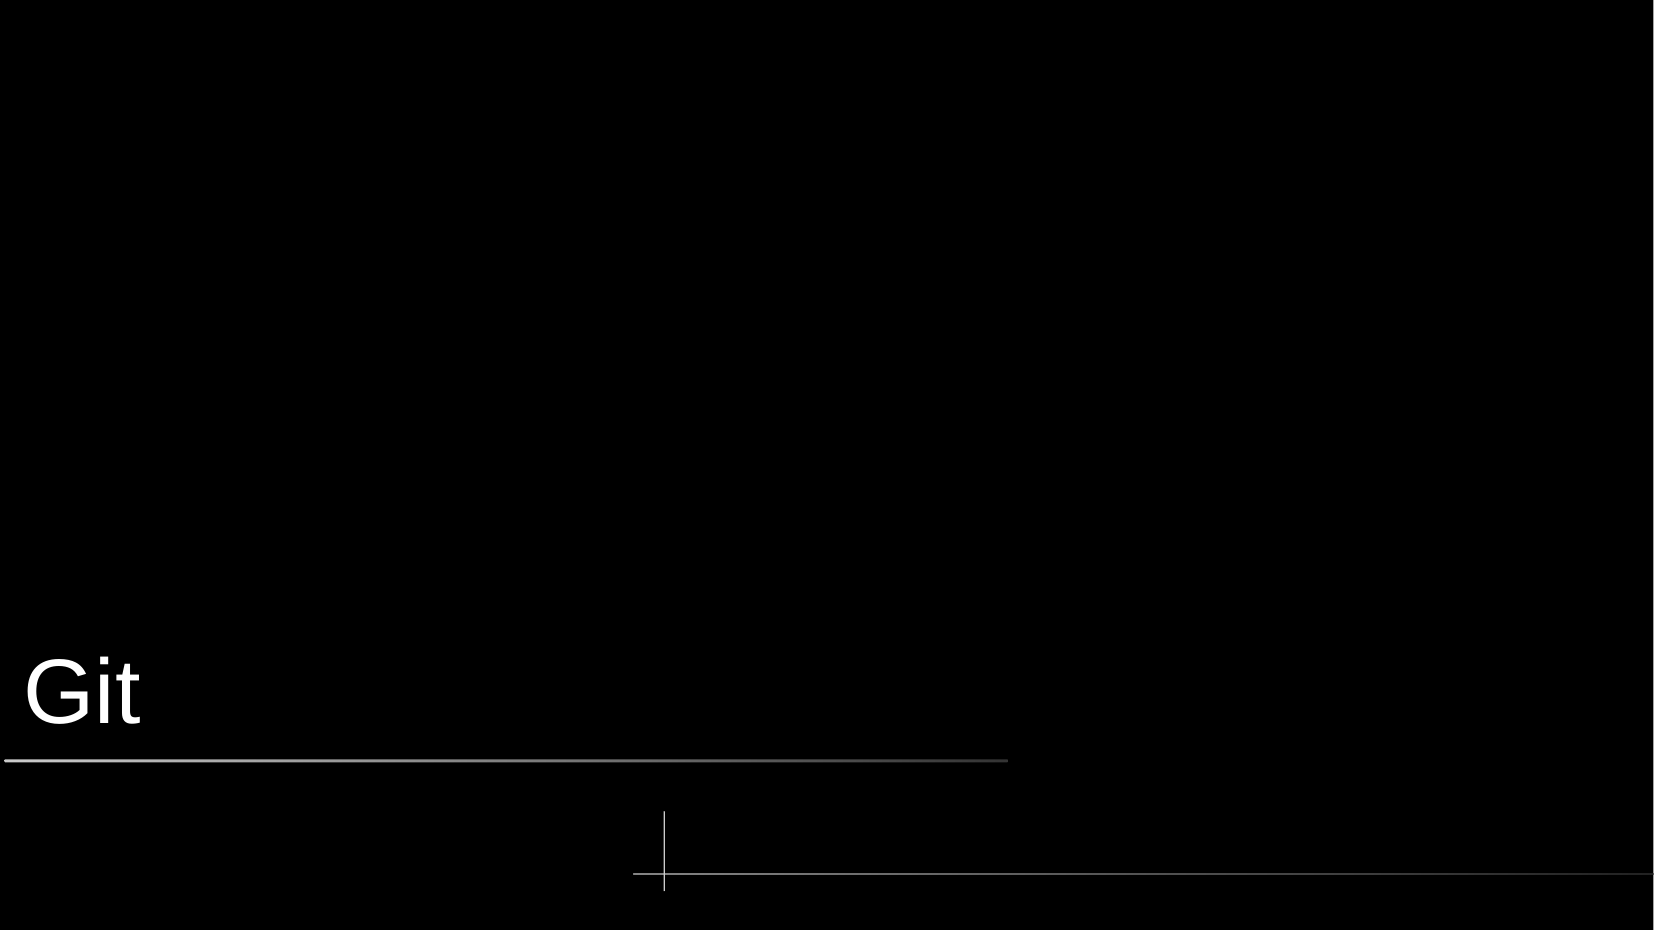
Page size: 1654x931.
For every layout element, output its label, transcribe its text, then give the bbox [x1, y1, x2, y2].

title Git [23, 637, 1501, 746]
